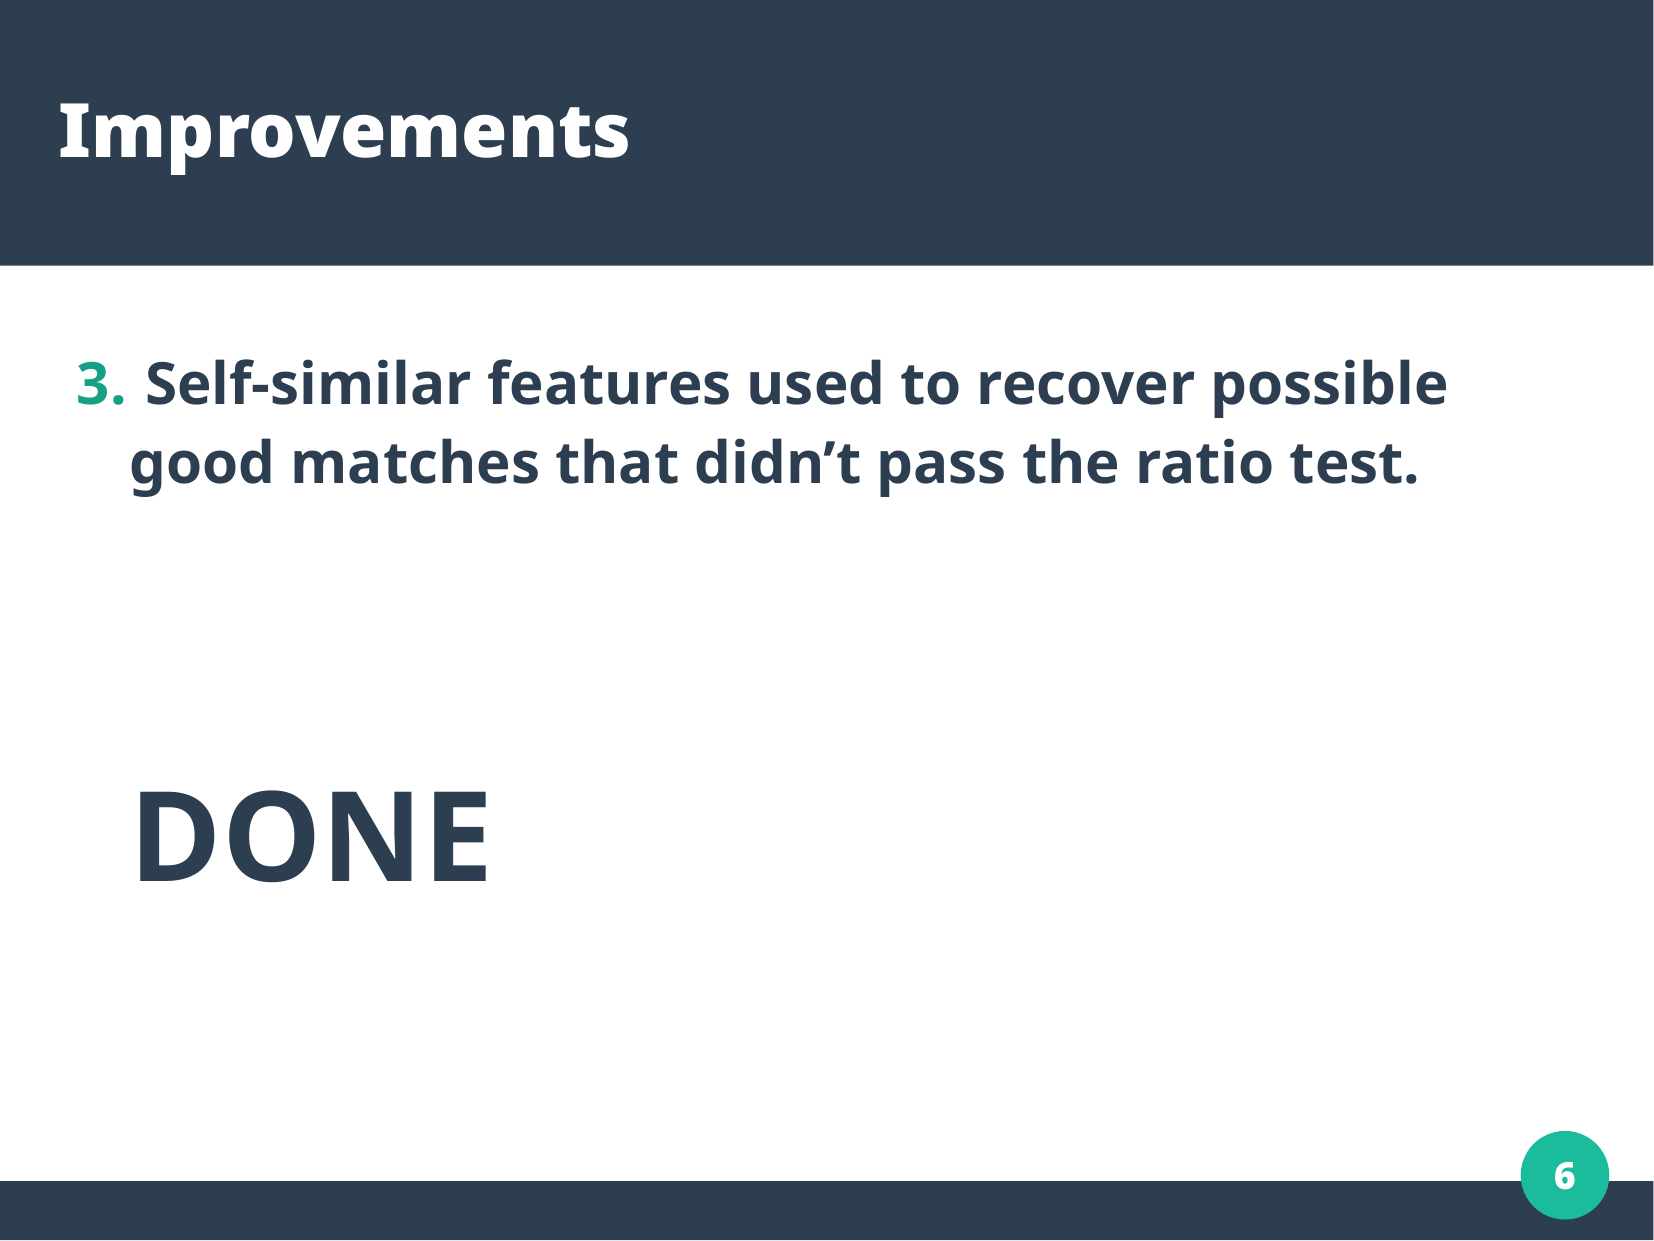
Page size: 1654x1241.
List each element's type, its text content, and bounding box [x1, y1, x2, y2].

list Self-similar features used to recover possible good matches that didn’t pass the ratio test. DONE [59, 342, 1595, 934]
title Improvements [59, 49, 1595, 207]
